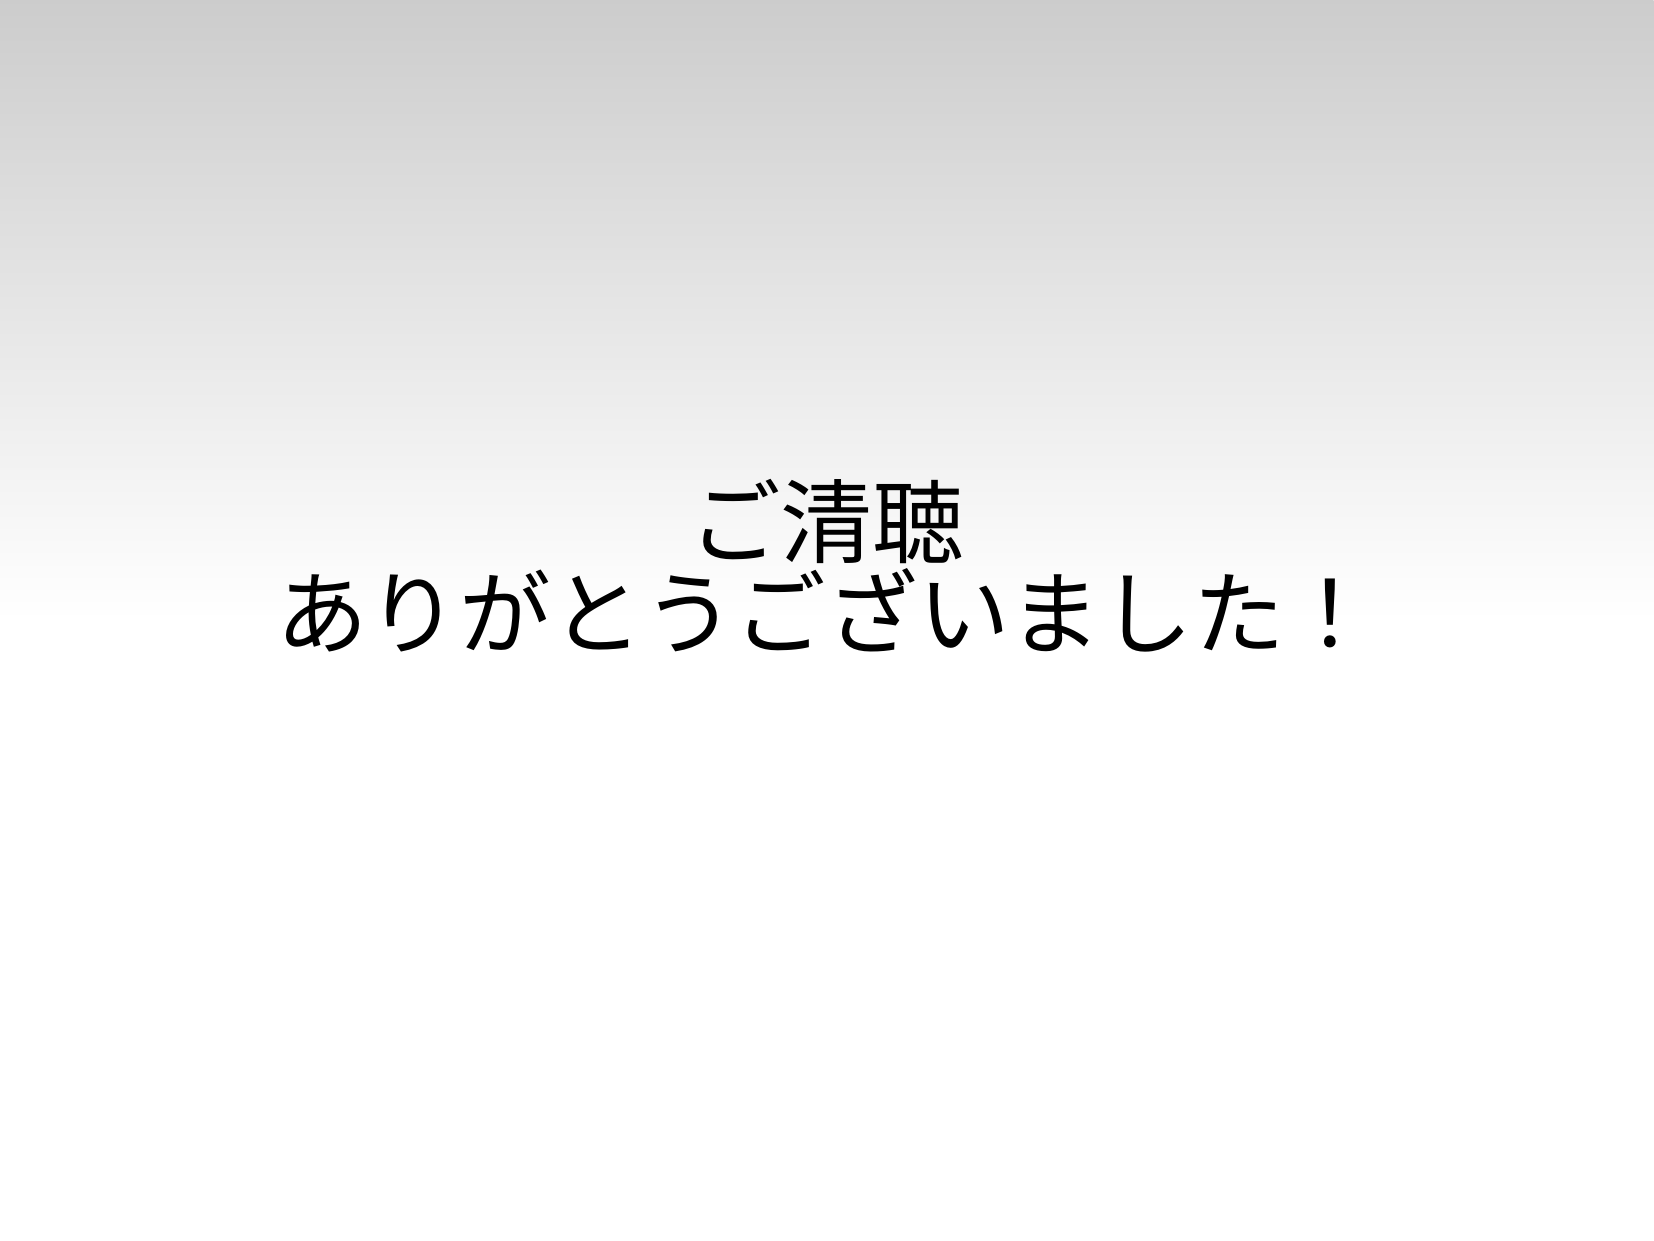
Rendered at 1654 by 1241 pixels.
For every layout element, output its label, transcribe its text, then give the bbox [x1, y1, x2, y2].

subtitle ご清聴 ありがとうございました！ [82, 49, 1571, 1109]
